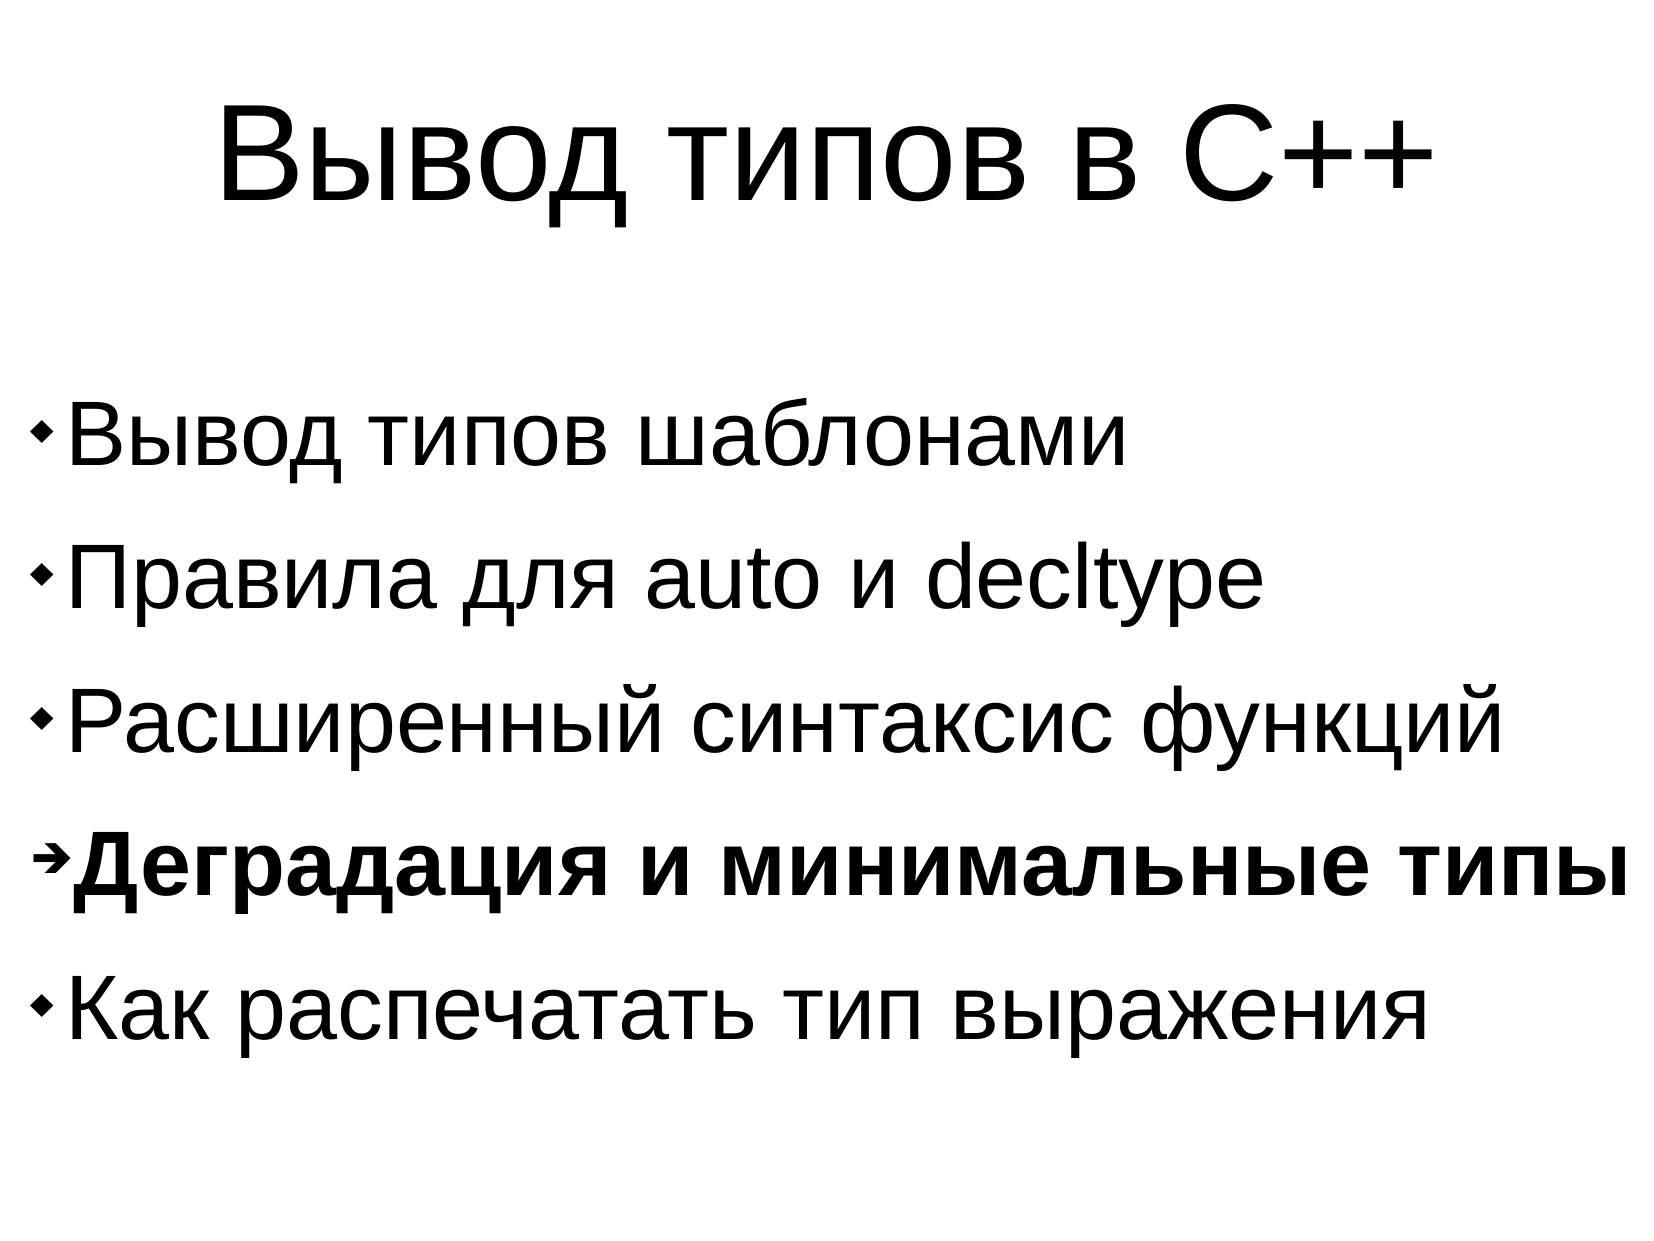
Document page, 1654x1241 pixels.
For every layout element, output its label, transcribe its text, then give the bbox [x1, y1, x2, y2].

title Вывод типов в C++ [82, 49, 1571, 257]
subtitle Вывод типов шаблонами Правила для auto и decltype Расширенный синтаксис функций Деградация и минимальные типы Как распечатать тип выражения [30, 290, 1636, 1111]
